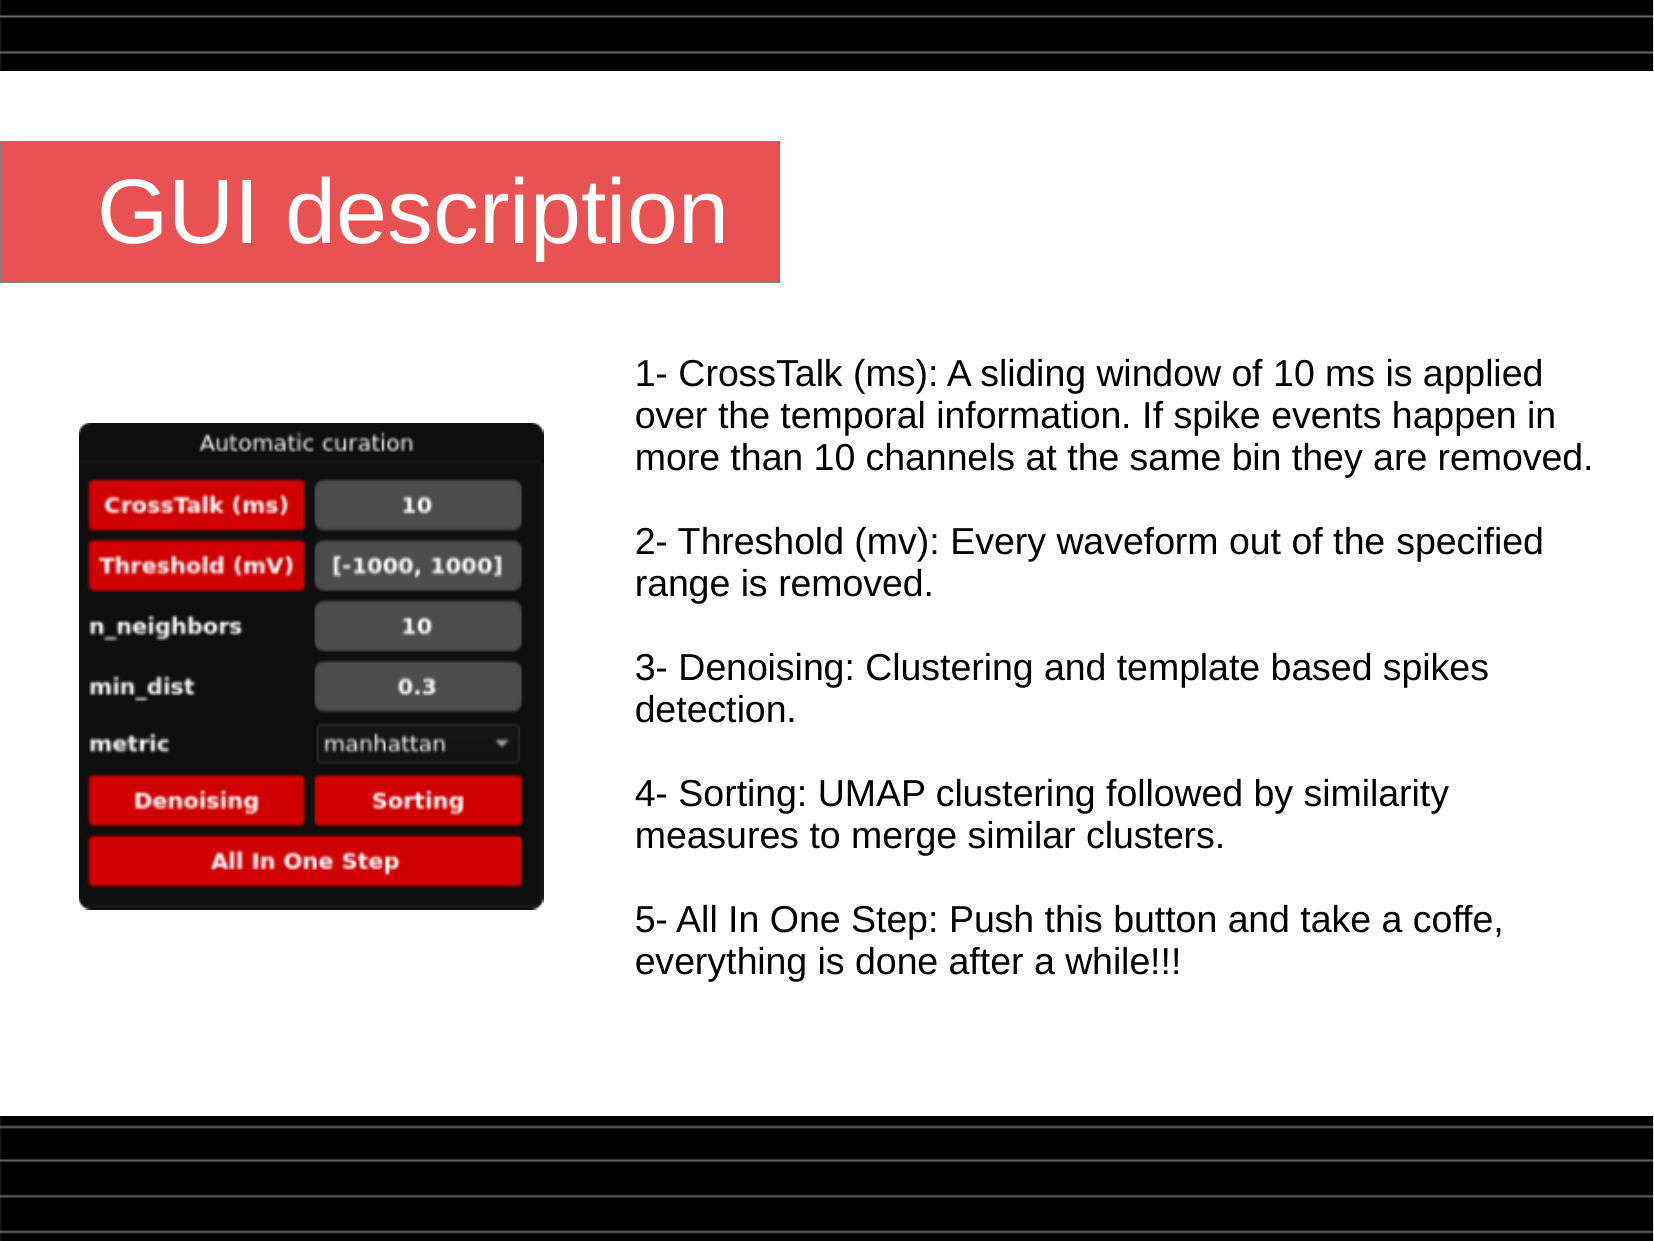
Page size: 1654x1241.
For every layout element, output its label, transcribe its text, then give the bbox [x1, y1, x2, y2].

picture [0, 1116, 1654, 1241]
text_box GUI description [82, 153, 780, 271]
text_box [0, 141, 780, 283]
picture [79, 423, 544, 910]
picture [0, 0, 1654, 71]
text_box 1- CrossTalk (ms): A sliding window of 10 ms is applied over the temporal information. If spike events happen in more than 10 channels at the same bin they are removed. 2- Threshold (mv): Every waveform out of the specified range is removed. 3- Denoising: Clustering and template based spikes detection. 4- Sorting: UMAP clustering followed by similarity measures to merge similar clusters. 5- All In One Step: Push this button and take a coffe, everything is done after a while!!! [620, 345, 1625, 1033]
